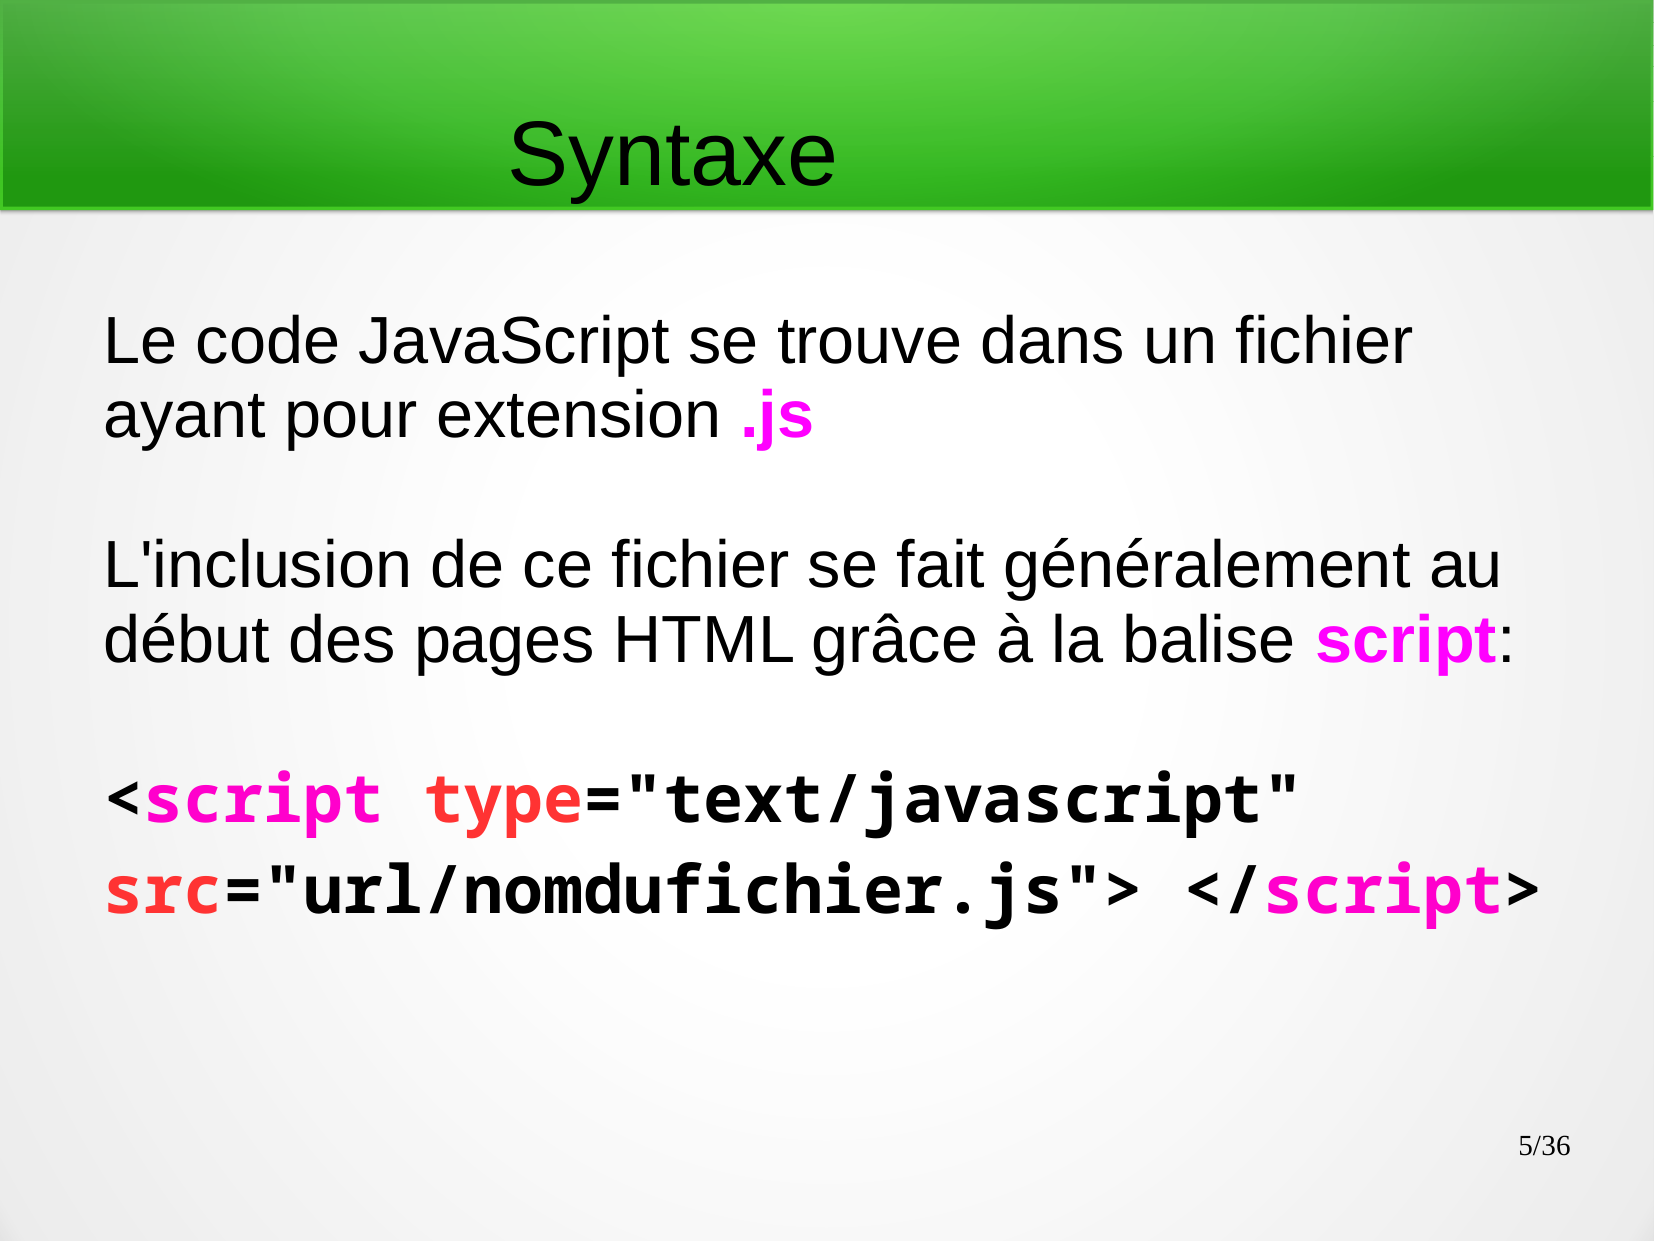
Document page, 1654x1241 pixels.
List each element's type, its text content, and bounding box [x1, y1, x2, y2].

title Syntaxe [82, 94, 1264, 213]
text_box Le code JavaScript se trouve dans un fichier ayant pour extension .js L'inclusion de ce fichier se fait généralement au début des pages HTML grâce à la balise script: <script type="text/javascript" src="url/nomdufichier.js"> </script> [88, 295, 1565, 993]
